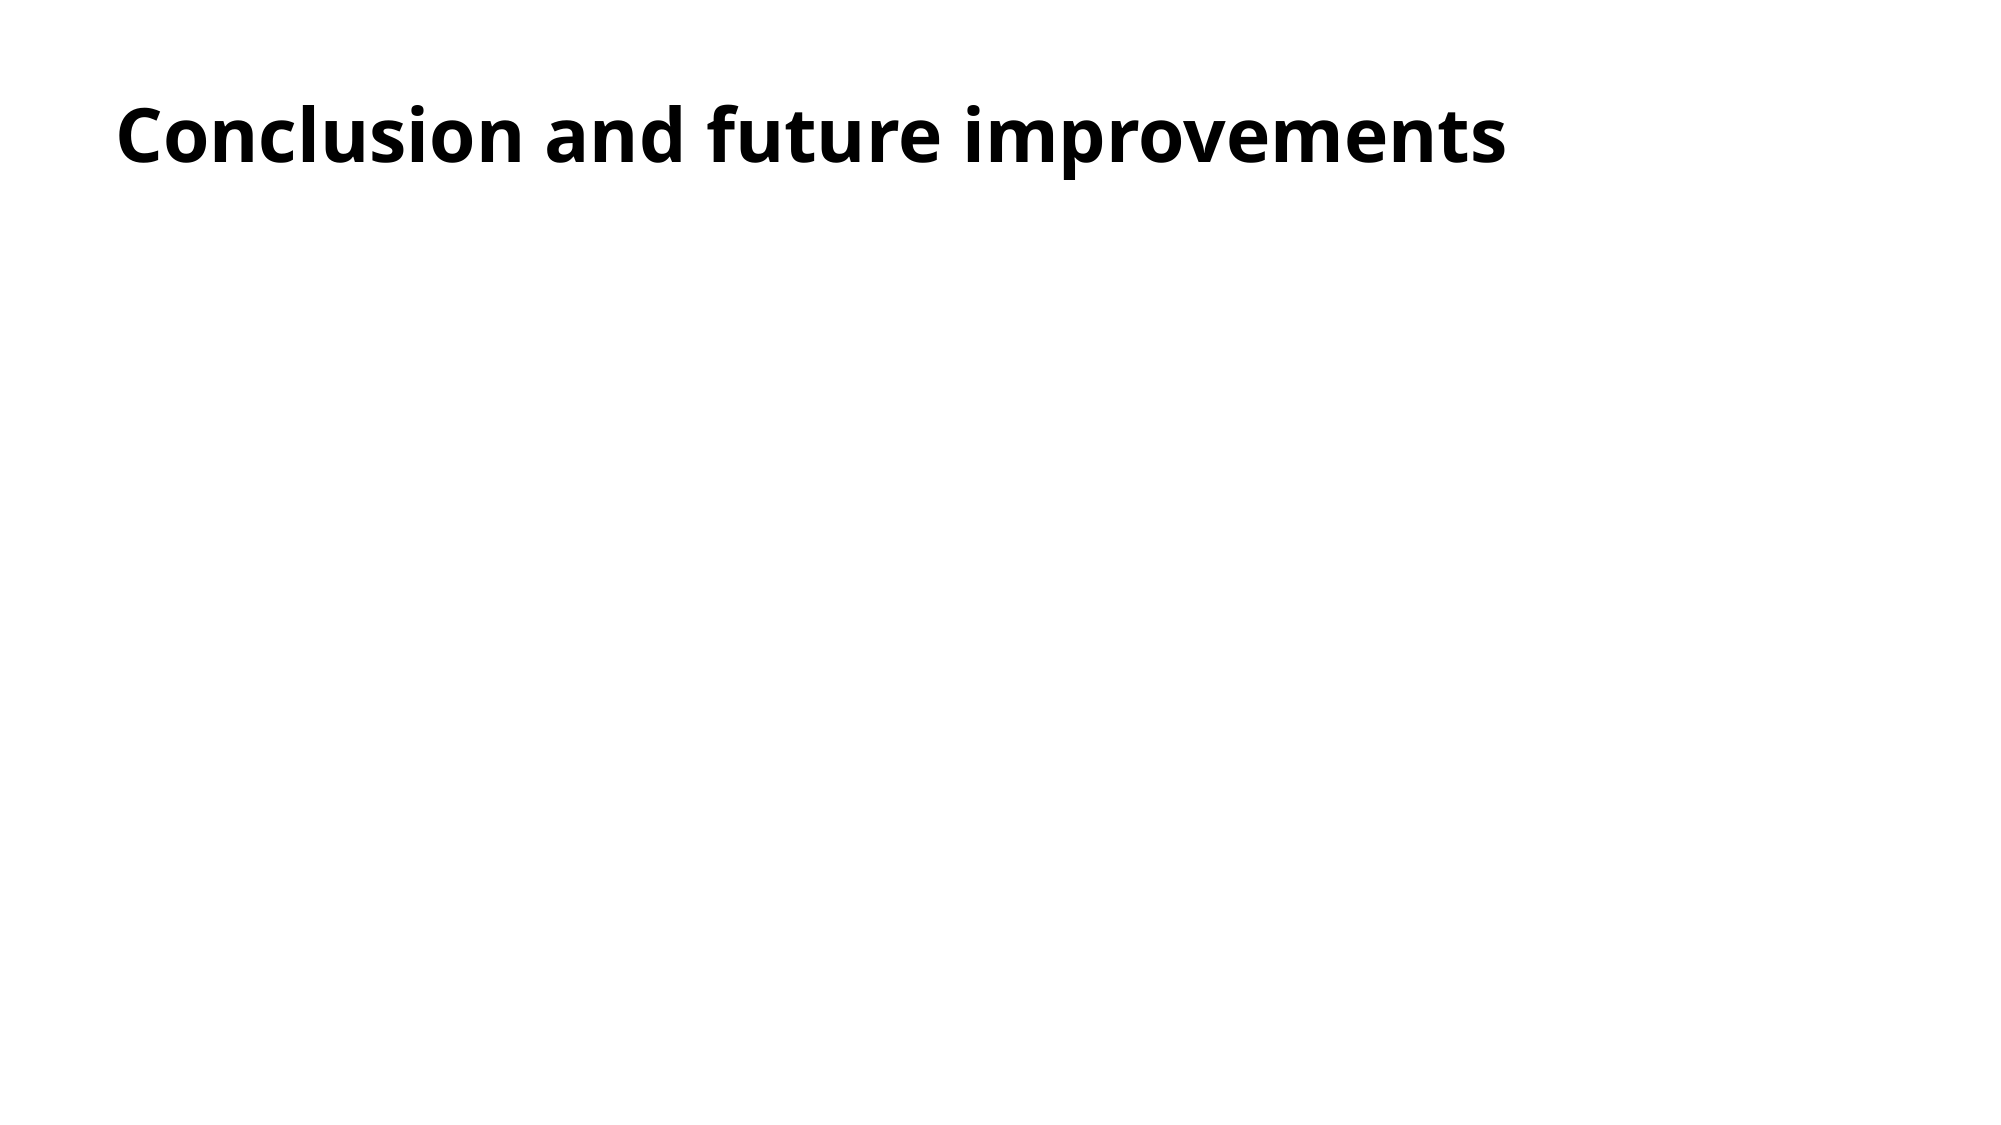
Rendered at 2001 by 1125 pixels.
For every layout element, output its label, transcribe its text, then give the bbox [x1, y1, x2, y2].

title Conclusion and future improvements [100, 90, 1849, 276]
